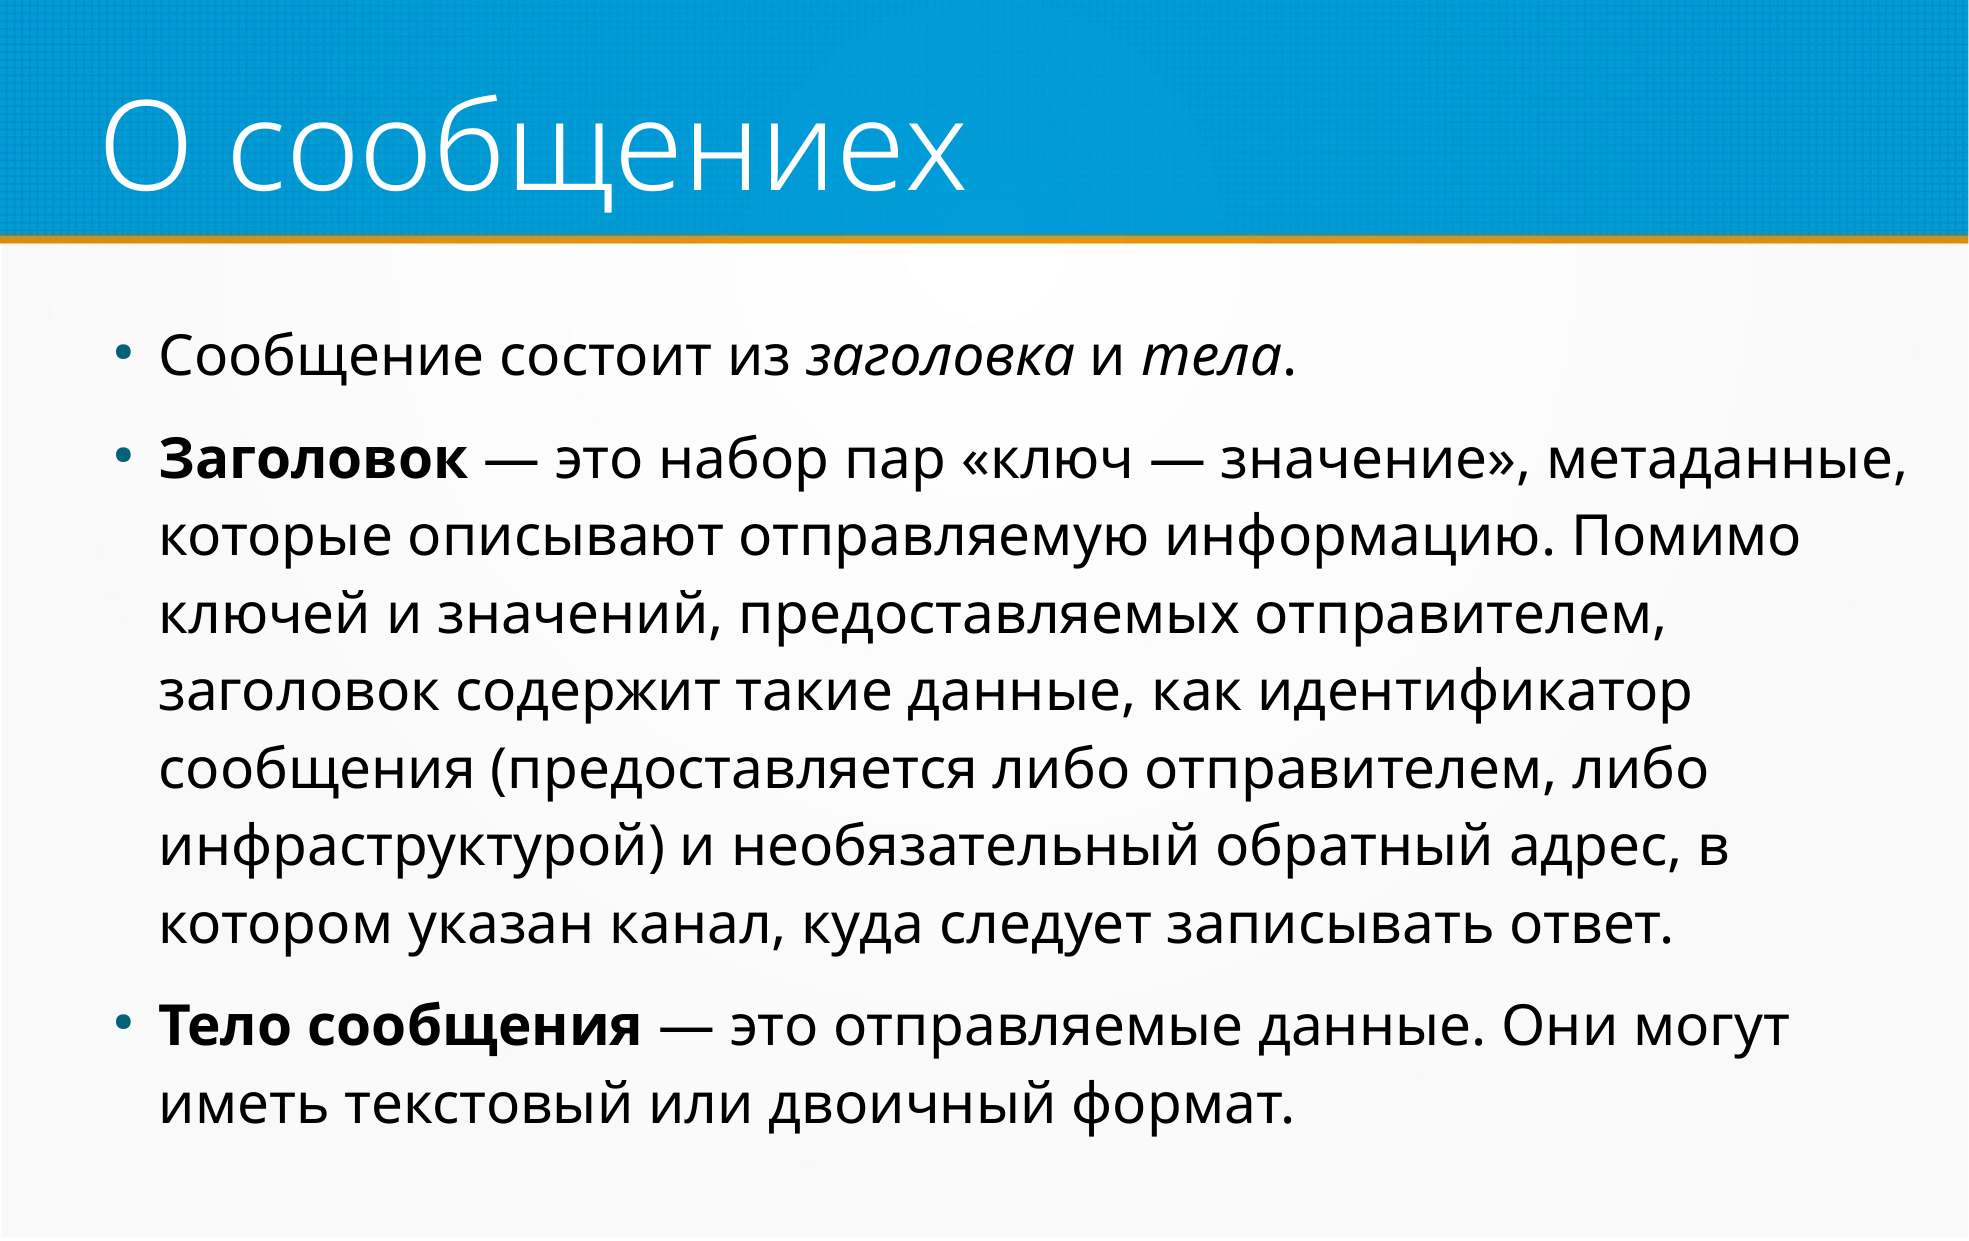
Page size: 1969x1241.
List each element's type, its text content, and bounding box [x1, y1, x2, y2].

list Сообщение состоит из заголовка и тела. Заголовок — это набор пар «ключ — значение», метаданные, которые описывают отправляемую информацию. Помимо ключей и значений, предоставляемых отправителем, заголовок содержит такие данные, как идентификатор сообщения (предоставляется либо отправителем, либо инфраструктурой) и необязательный обратный адрес, в котором указан канал, куда следует записывать ответ. Тело сообщения — это отправляемые данные. Они могут иметь текстовый или двоичный формат. [98, 315, 1926, 1205]
picture [0, 233, 1969, 1241]
title О сообщениех [98, 19, 1870, 227]
